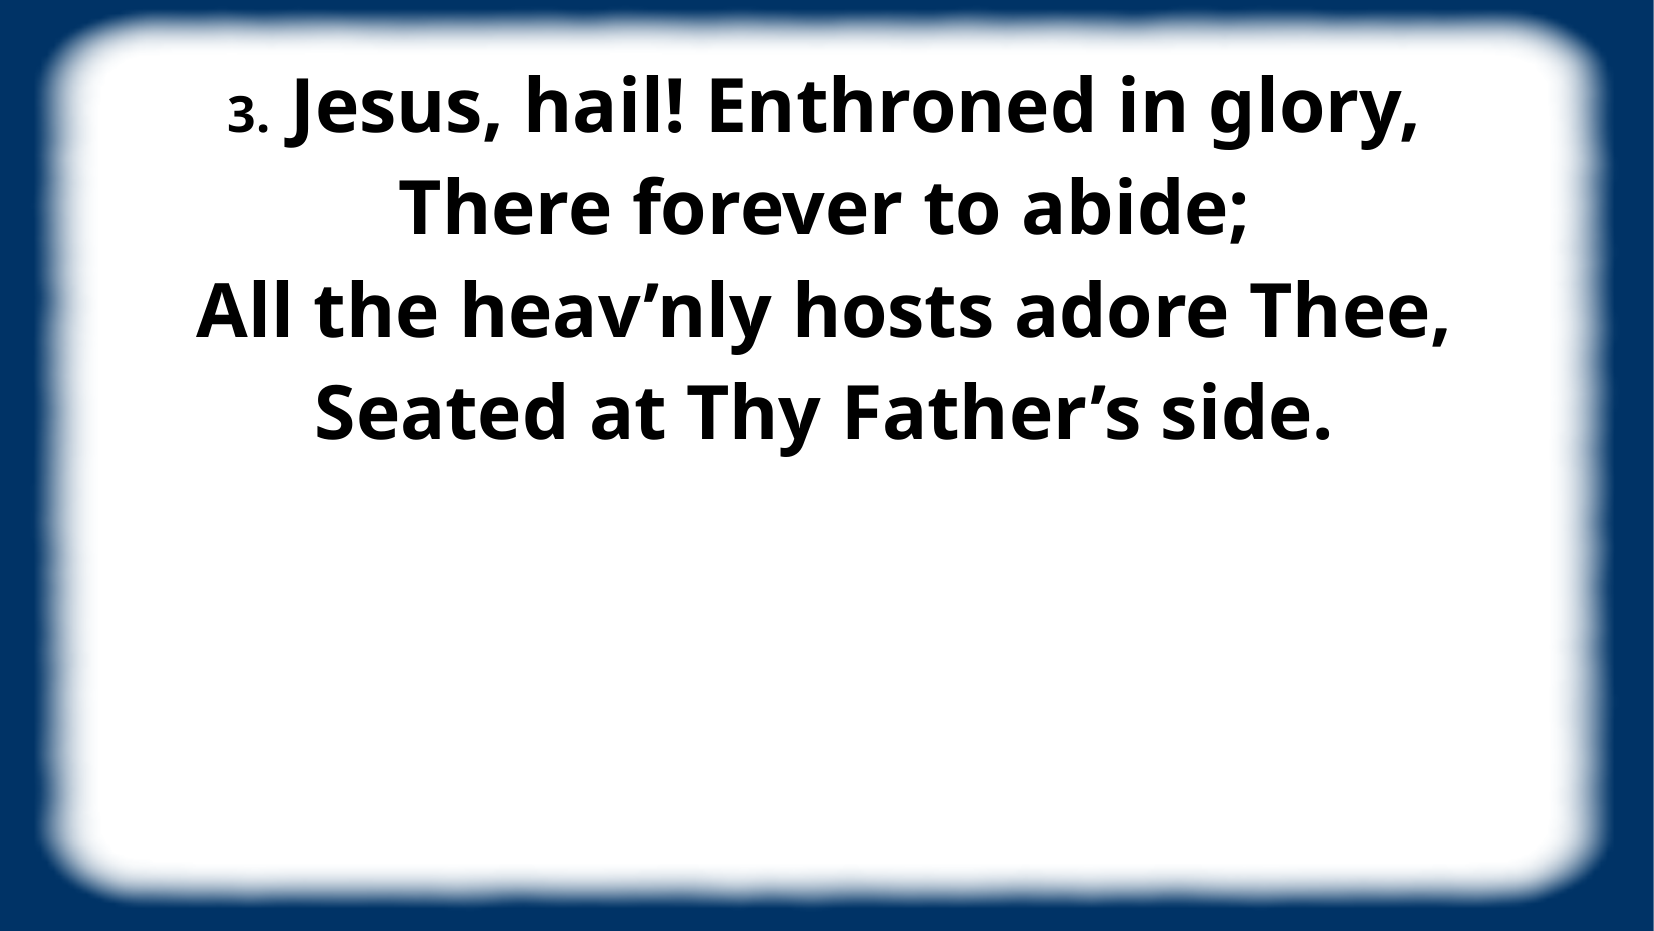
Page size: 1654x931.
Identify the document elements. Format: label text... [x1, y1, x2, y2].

picture [0, 0, 1654, 931]
text_box 3. Jesus, hail! Enthroned in glory, There forever to abide; All the heav’nly hosts adore Thee, Seated at Thy Father’s side. [75, 45, 1576, 458]
